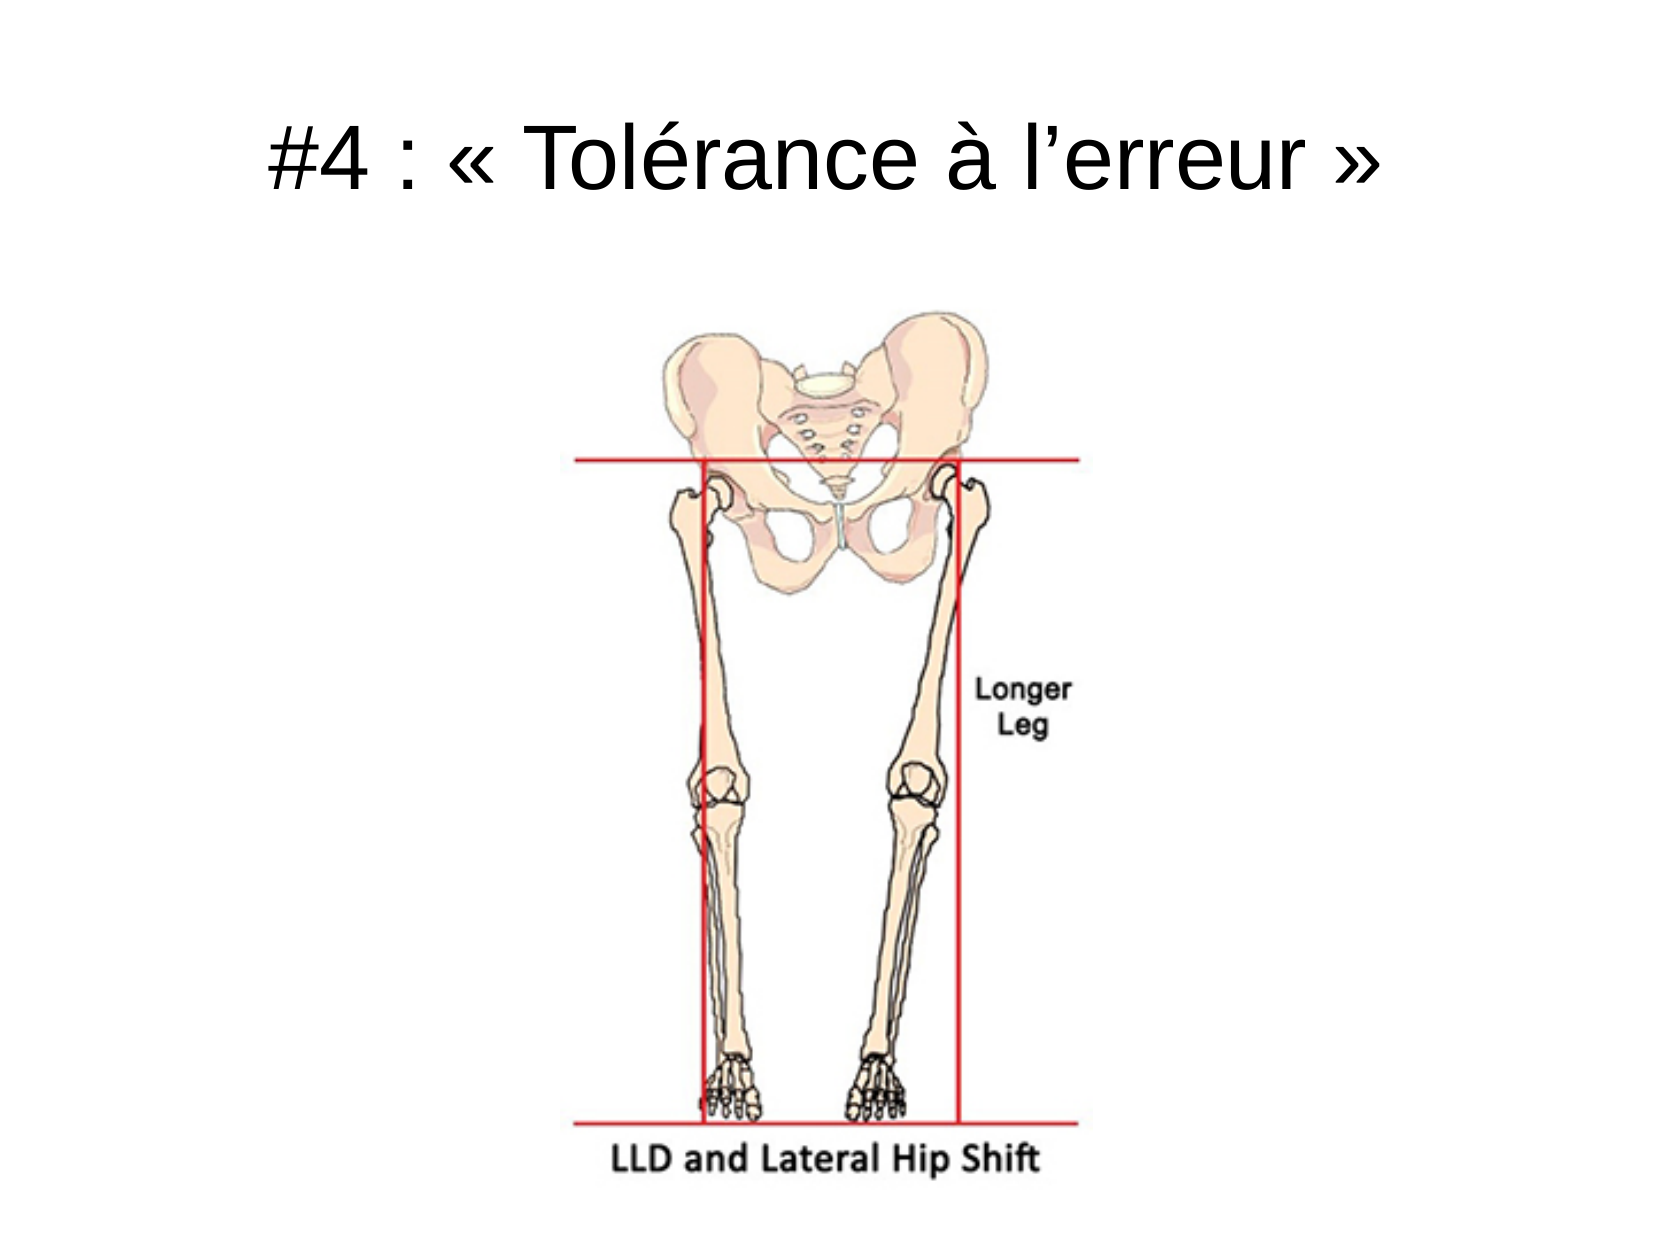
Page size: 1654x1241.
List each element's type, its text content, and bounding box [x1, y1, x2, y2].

picture [560, 290, 1093, 1190]
title #4 : « Tolérance à l’erreur » [82, 49, 1571, 257]
